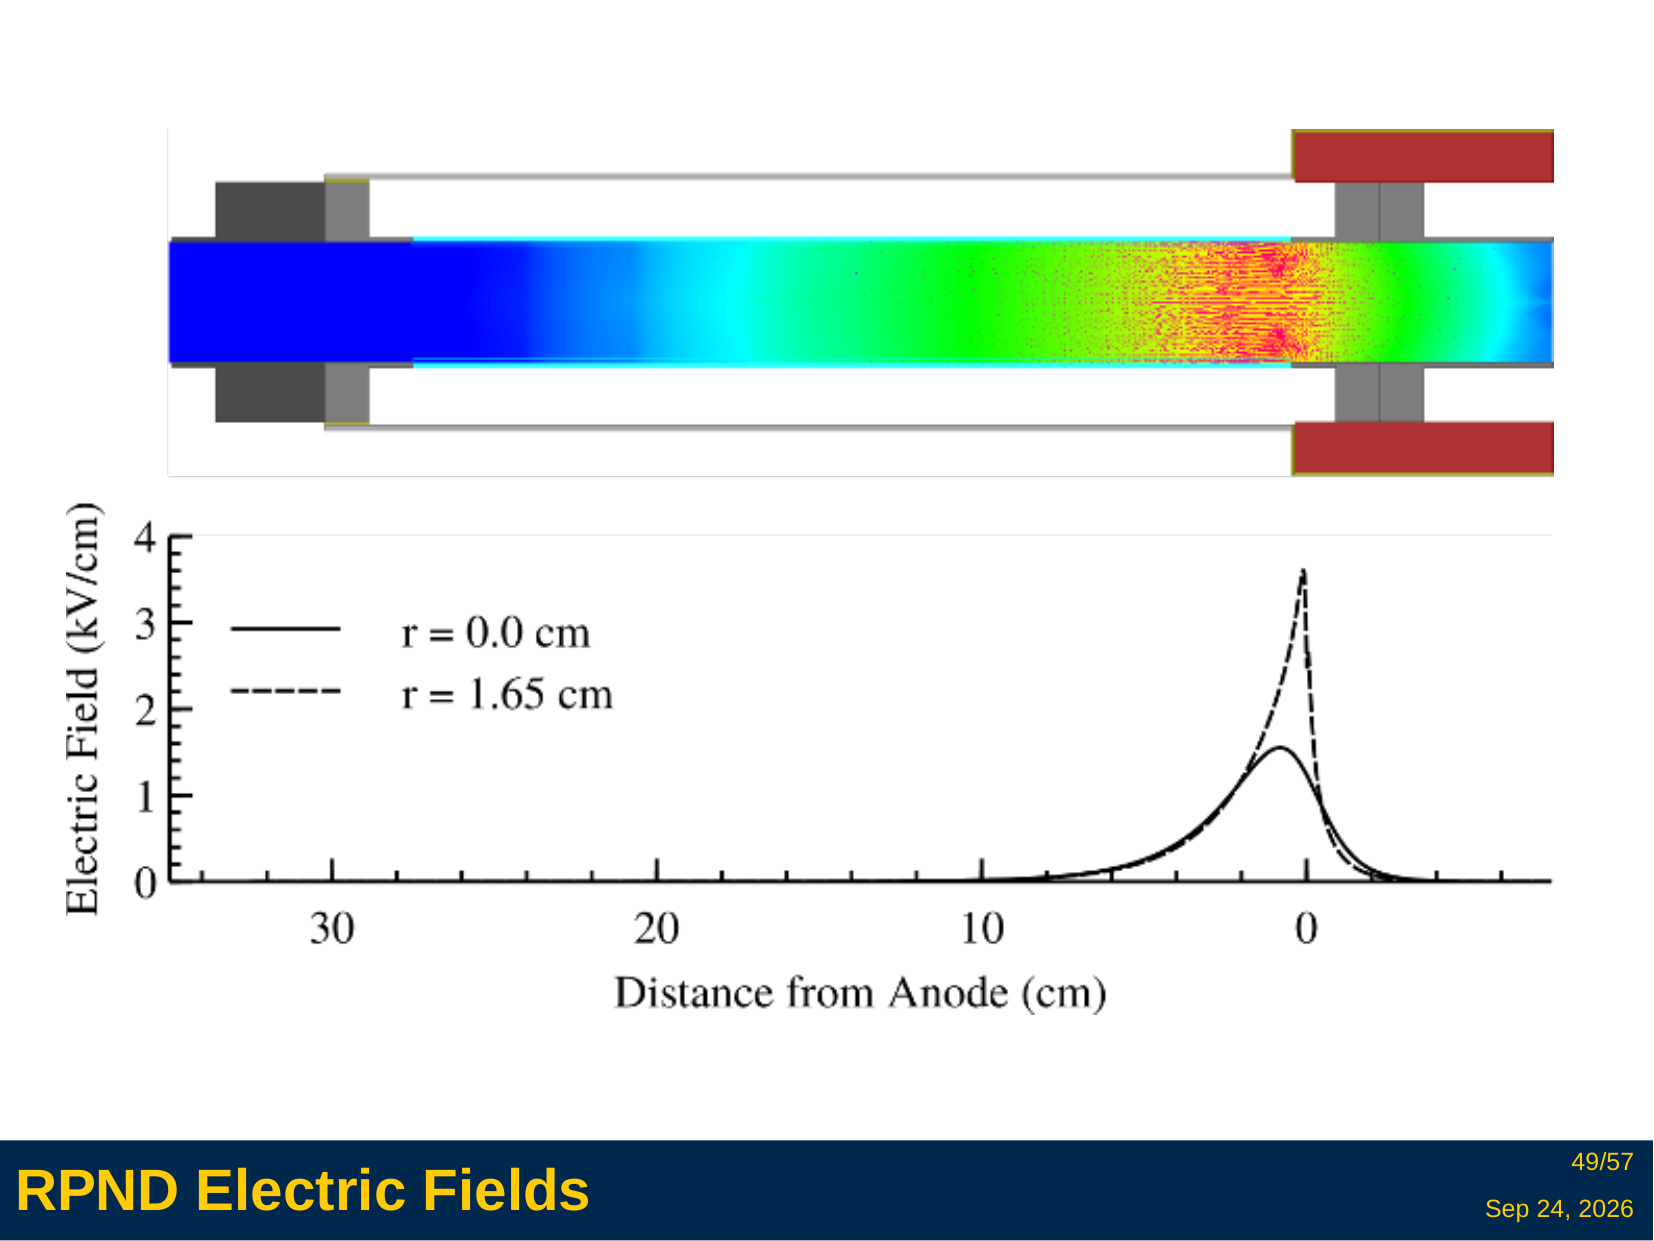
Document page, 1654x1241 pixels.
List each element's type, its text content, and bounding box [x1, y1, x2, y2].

picture [66, 129, 1554, 1015]
title RPND Electric Fields [14, 1140, 1380, 1241]
